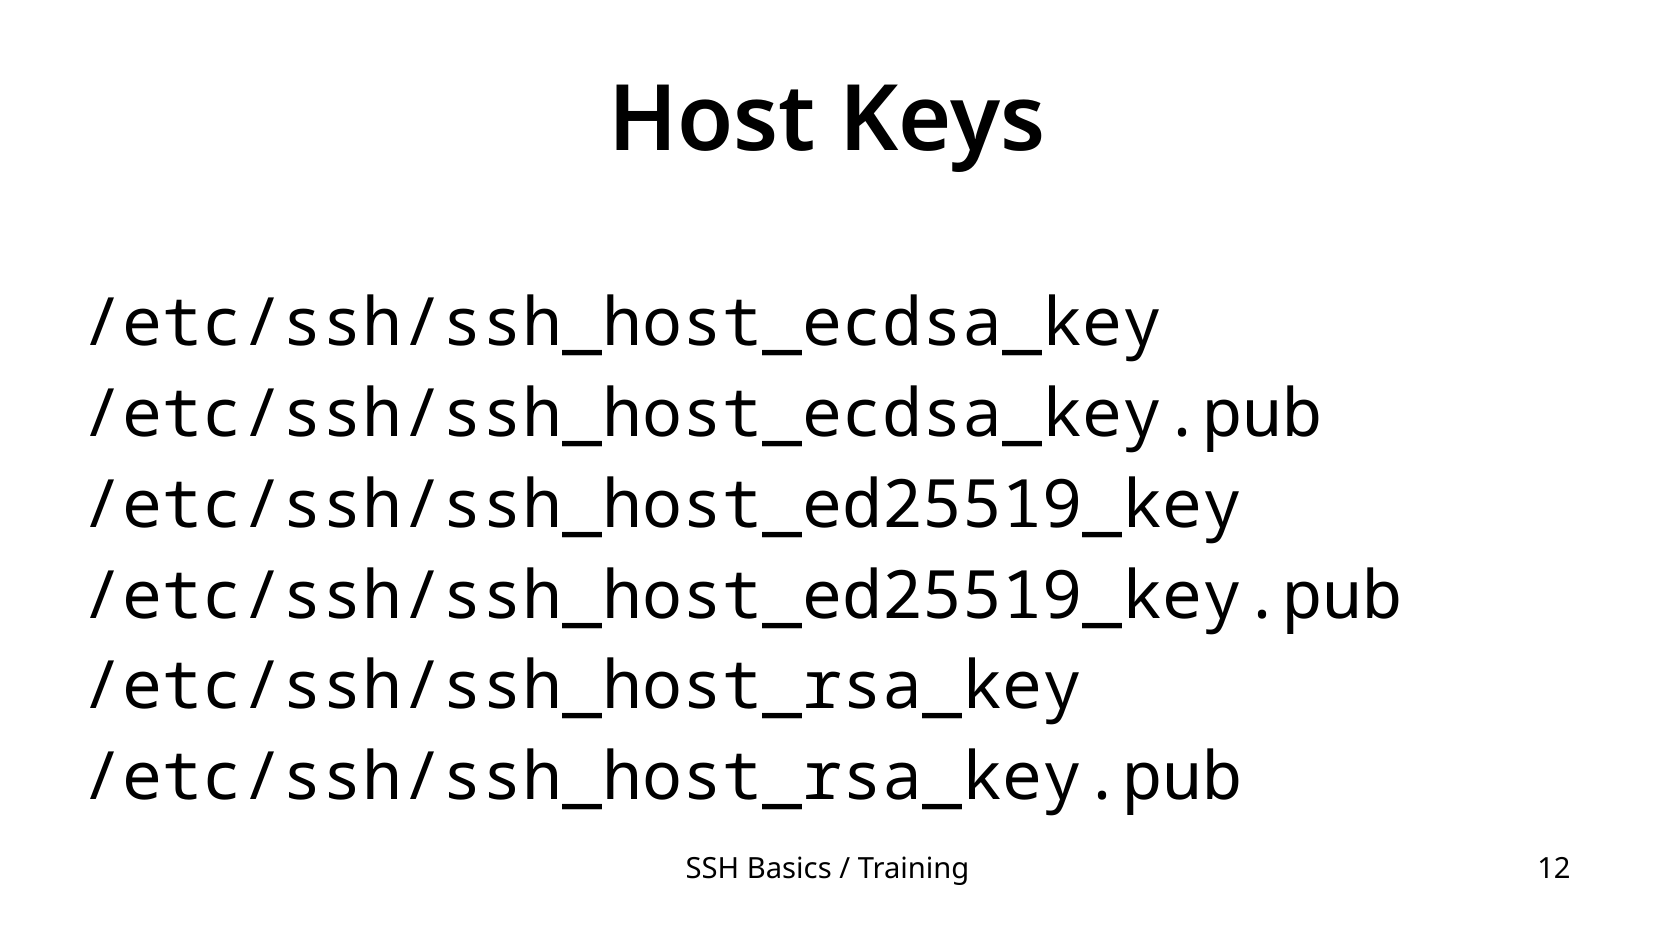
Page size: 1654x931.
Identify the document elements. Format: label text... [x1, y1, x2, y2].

subtitle /etc/ssh/ssh_host_ecdsa_key /etc/ssh/ssh_host_ecdsa_key.pub /etc/ssh/ssh_host_ed25519_key /etc/ssh/ssh_host_ed25519_key.pub /etc/ssh/ssh_host_rsa_key /etc/ssh/ssh_host_rsa_key.pub [82, 274, 1571, 779]
title Host Keys [82, 37, 1571, 193]
